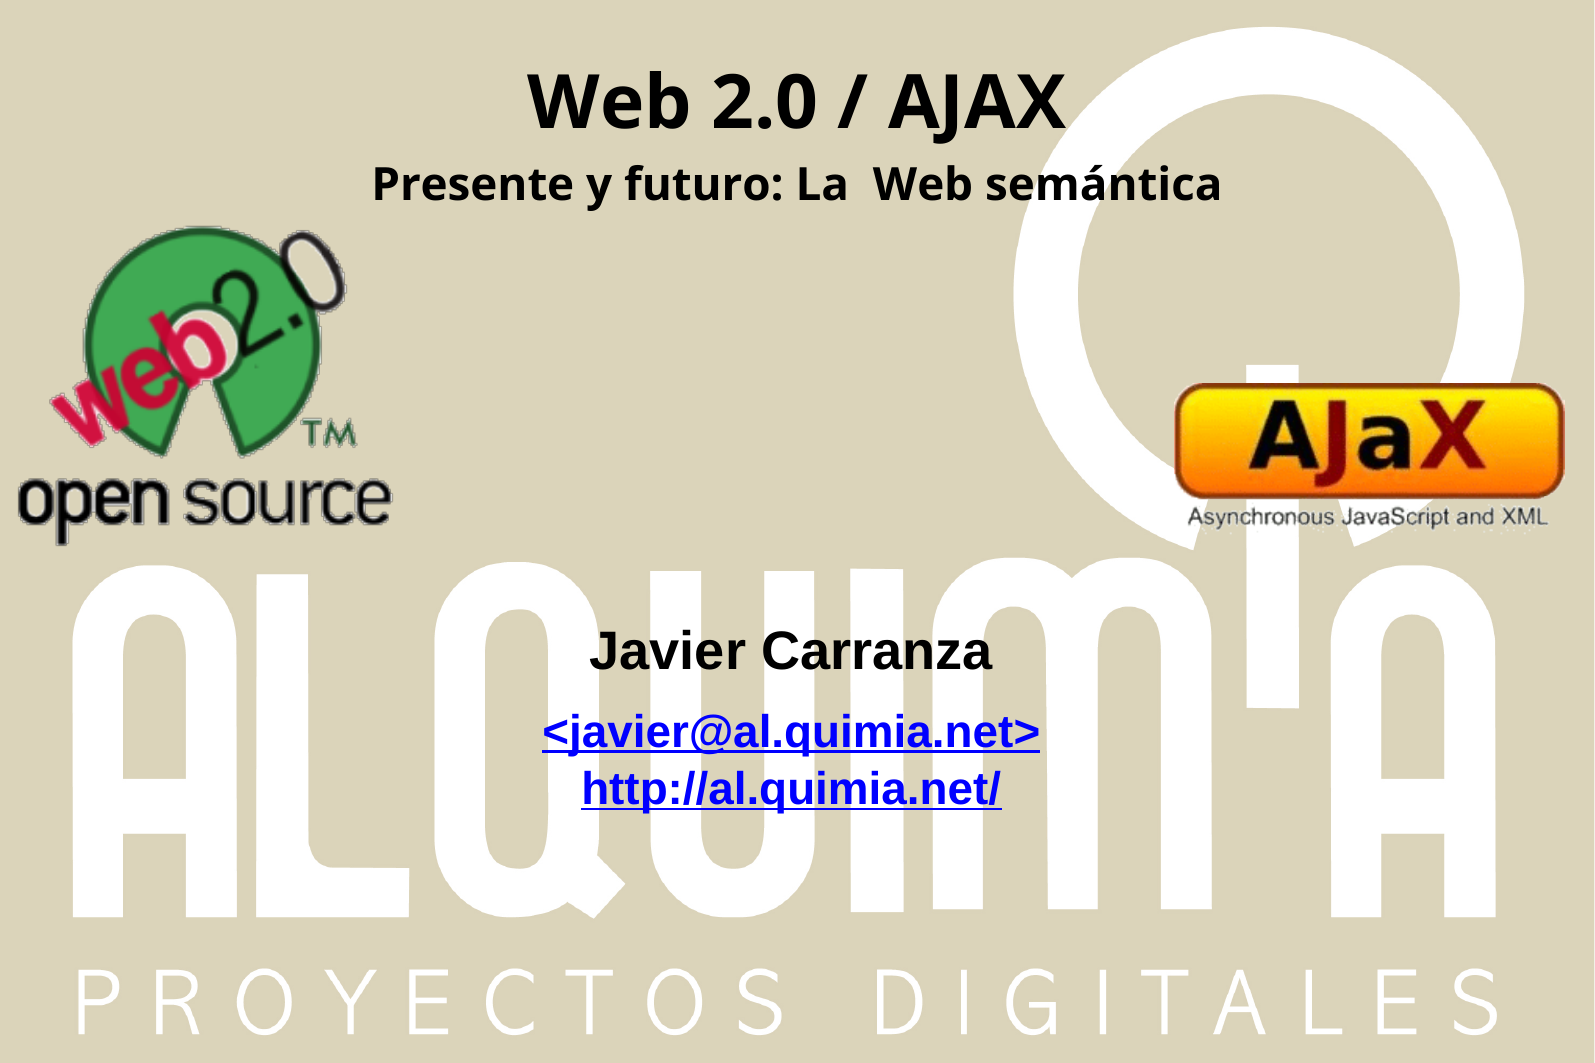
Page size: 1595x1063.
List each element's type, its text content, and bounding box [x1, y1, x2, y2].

title Web 2.0 / AJAX Presente y futuro: La Web semántica [79, 32, 1515, 230]
list Javier Carranza <javier@al.quimia.net> http://al.quimia.net/ [501, 620, 1063, 901]
picture [0, 0, 1595, 1063]
